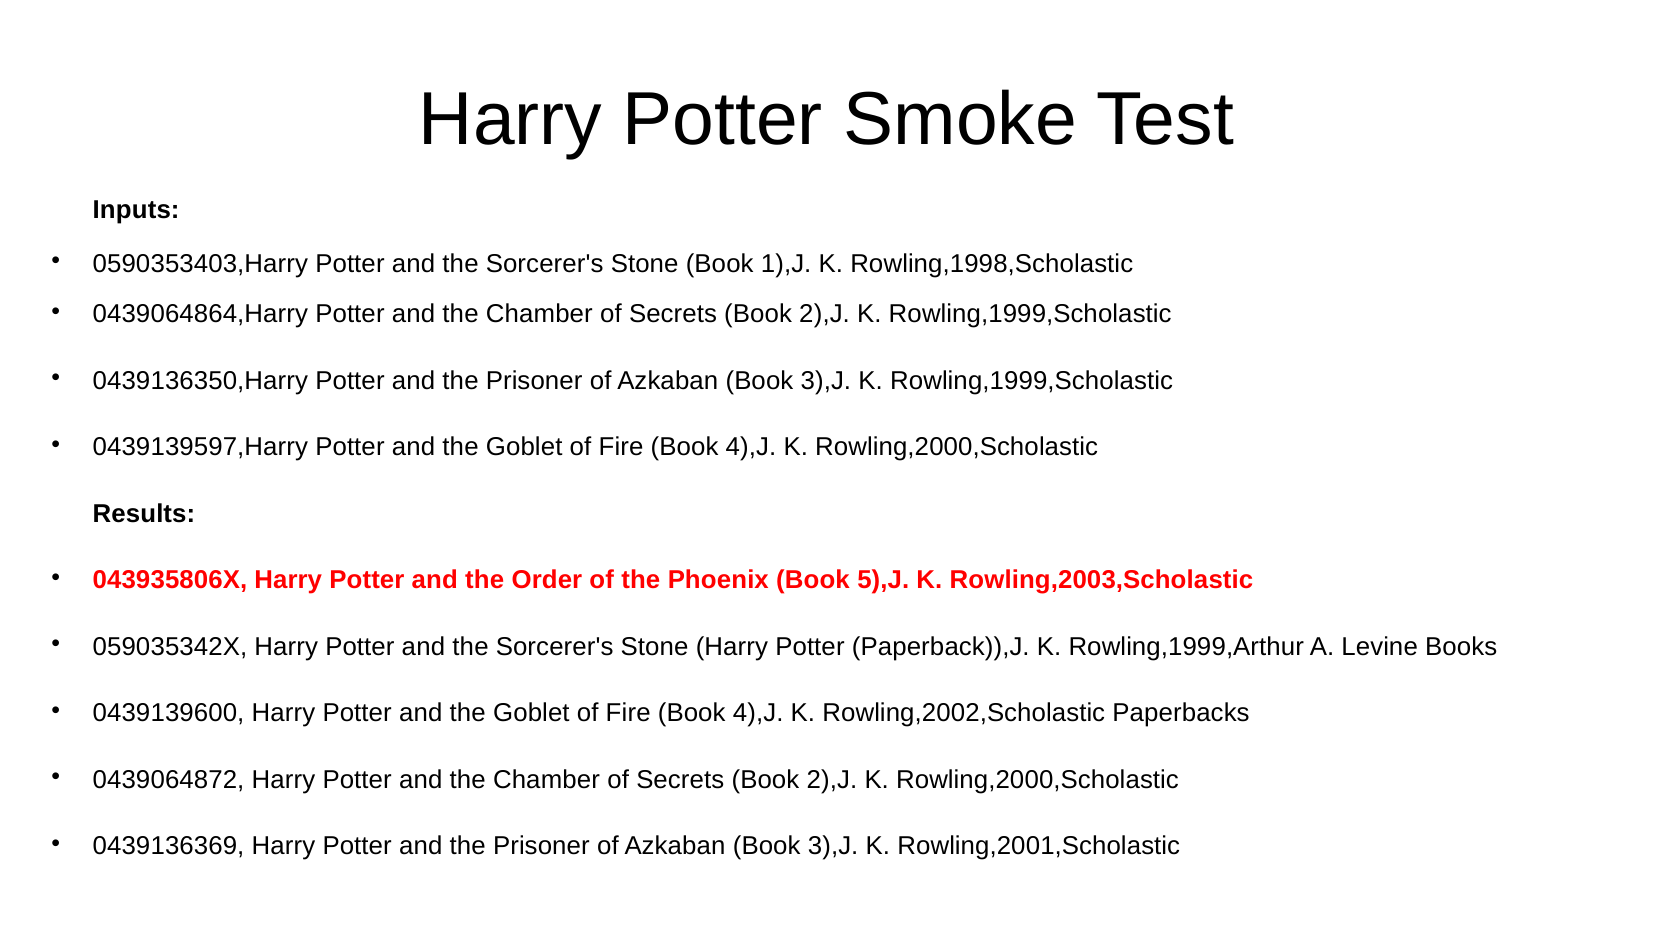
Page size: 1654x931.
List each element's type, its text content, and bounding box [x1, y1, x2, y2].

list Inputs: 0590353403,Harry Potter and the Sorcerer's Stone (Book 1),J. K. Rowling,1998,Scholastic 0439064864,Harry Potter and the Chamber of Secrets (Book 2),J. K. Rowling,1999,Scholastic 0439136350,Harry Potter and the Prisoner of Azkaban (Book 3),J. K. Rowling,1999,Scholastic 0439139597,Harry Potter and the Goblet of Fire (Book 4),J. K. Rowling,2000,Scholastic Results: 043935806X, Harry Potter and the Order of the Phoenix (Book 5),J. K. Rowling,2003,Scholastic 059035342X, Harry Potter and the Sorcerer's Stone (Harry Potter (Paperback)),J. K. Rowling,1999,Arthur A. Levine Books 0439139600, Harry Potter and the Goblet of Fire (Book 4),J. K. Rowling,2002,Scholastic Paperbacks 0439064872, Harry Potter and the Chamber of Secrets (Book 2),J. K. Rowling,2000,Scholastic 0439136369, Harry Potter and the Prisoner of Azkaban (Book 3),J. K. Rowling,2001,Scholastic [37, 192, 1613, 863]
title Harry Potter Smoke Test [82, 36, 1571, 192]
